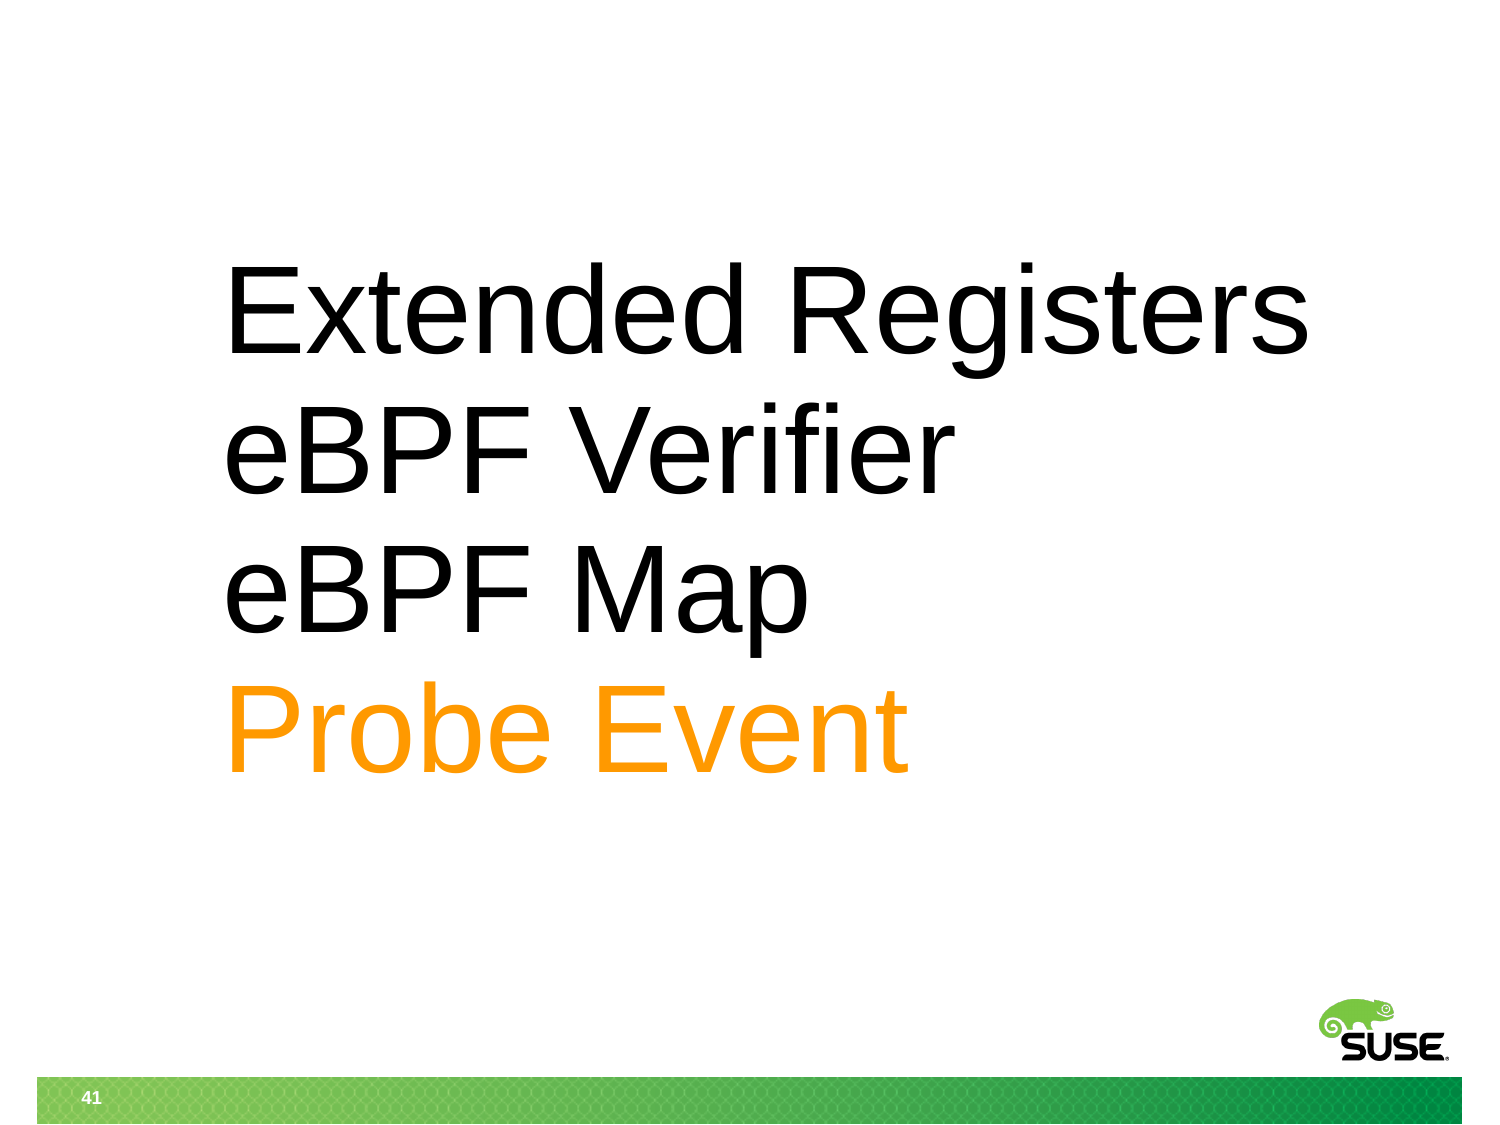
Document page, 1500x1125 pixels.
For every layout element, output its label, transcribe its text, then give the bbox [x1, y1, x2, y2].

picture [37, 1077, 1462, 1124]
picture [1319, 999, 1449, 1061]
text_box Extended Registers eBPF Verifier eBPF Map Probe Event [207, 232, 1329, 807]
